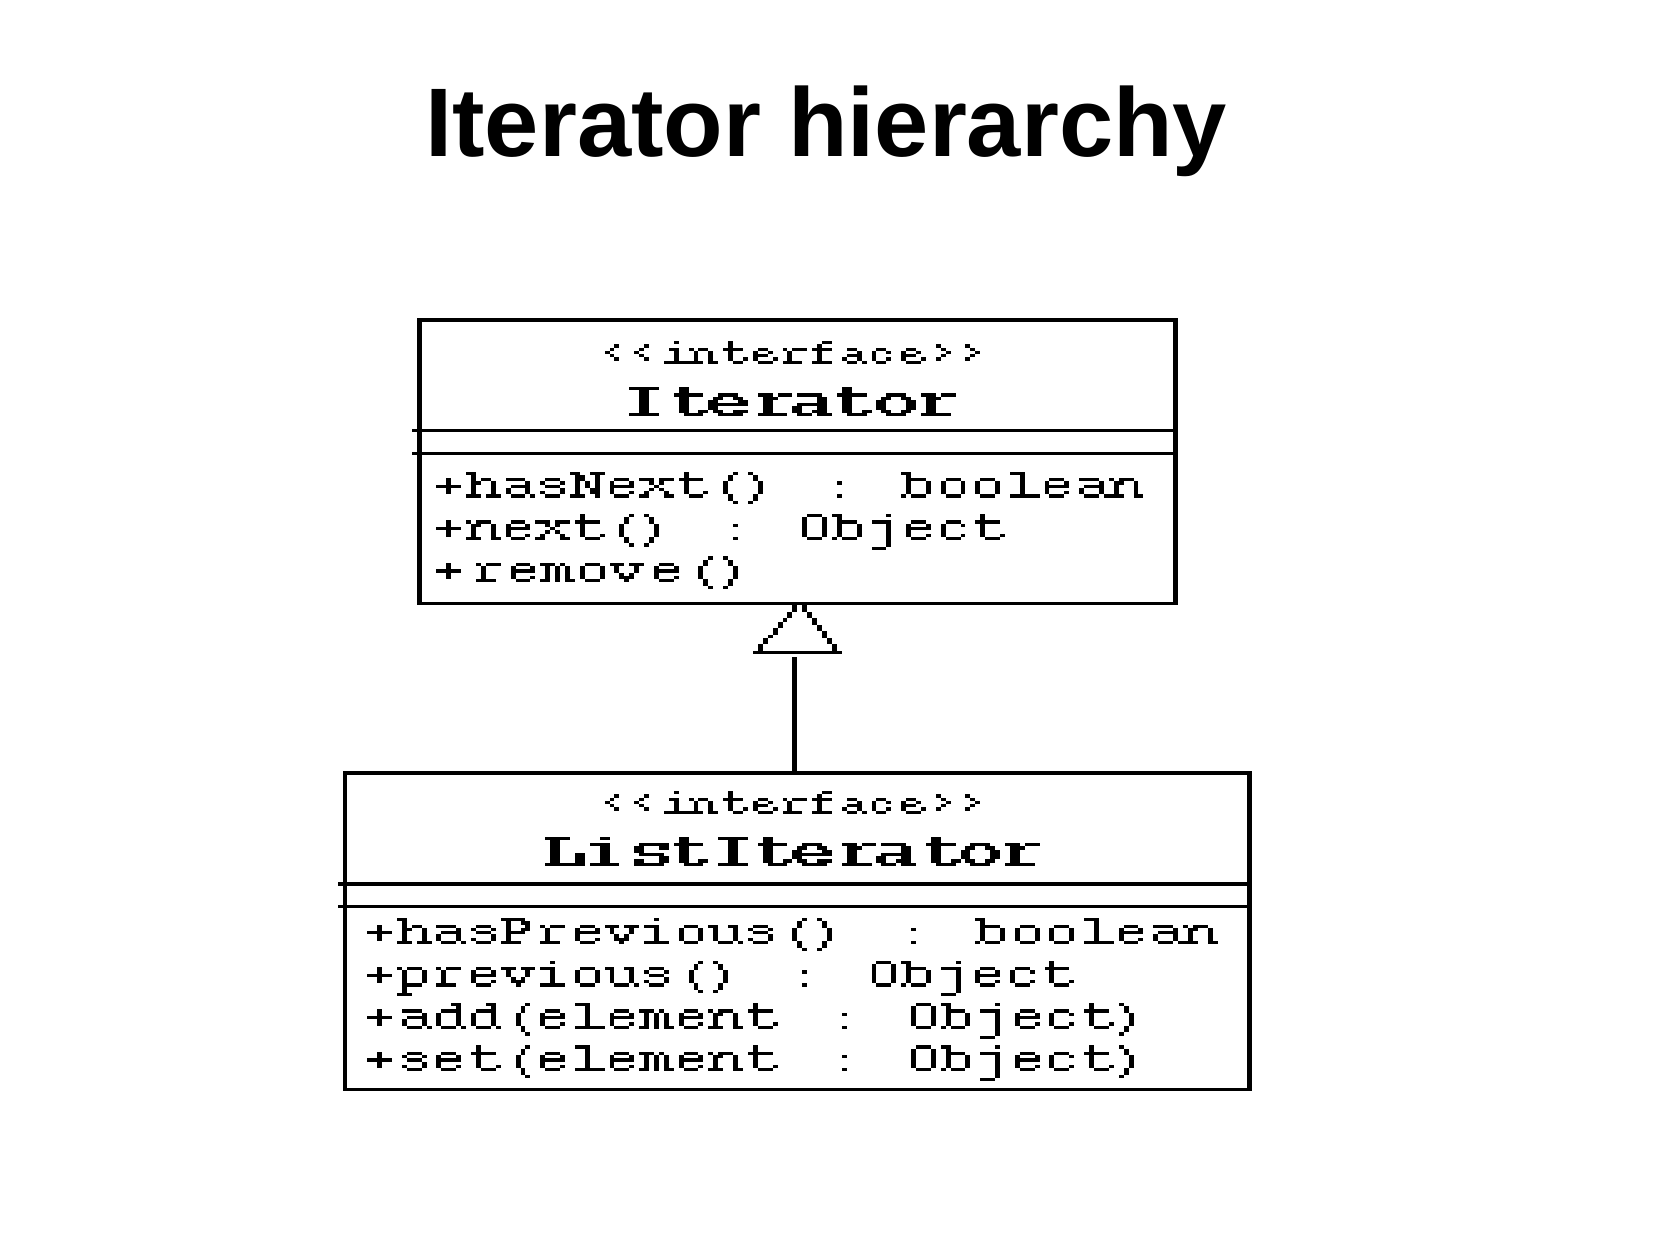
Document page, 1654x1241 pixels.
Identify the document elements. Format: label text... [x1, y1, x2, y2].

title Iterator hierarchy [82, 49, 1571, 196]
picture [259, 283, 1312, 1111]
